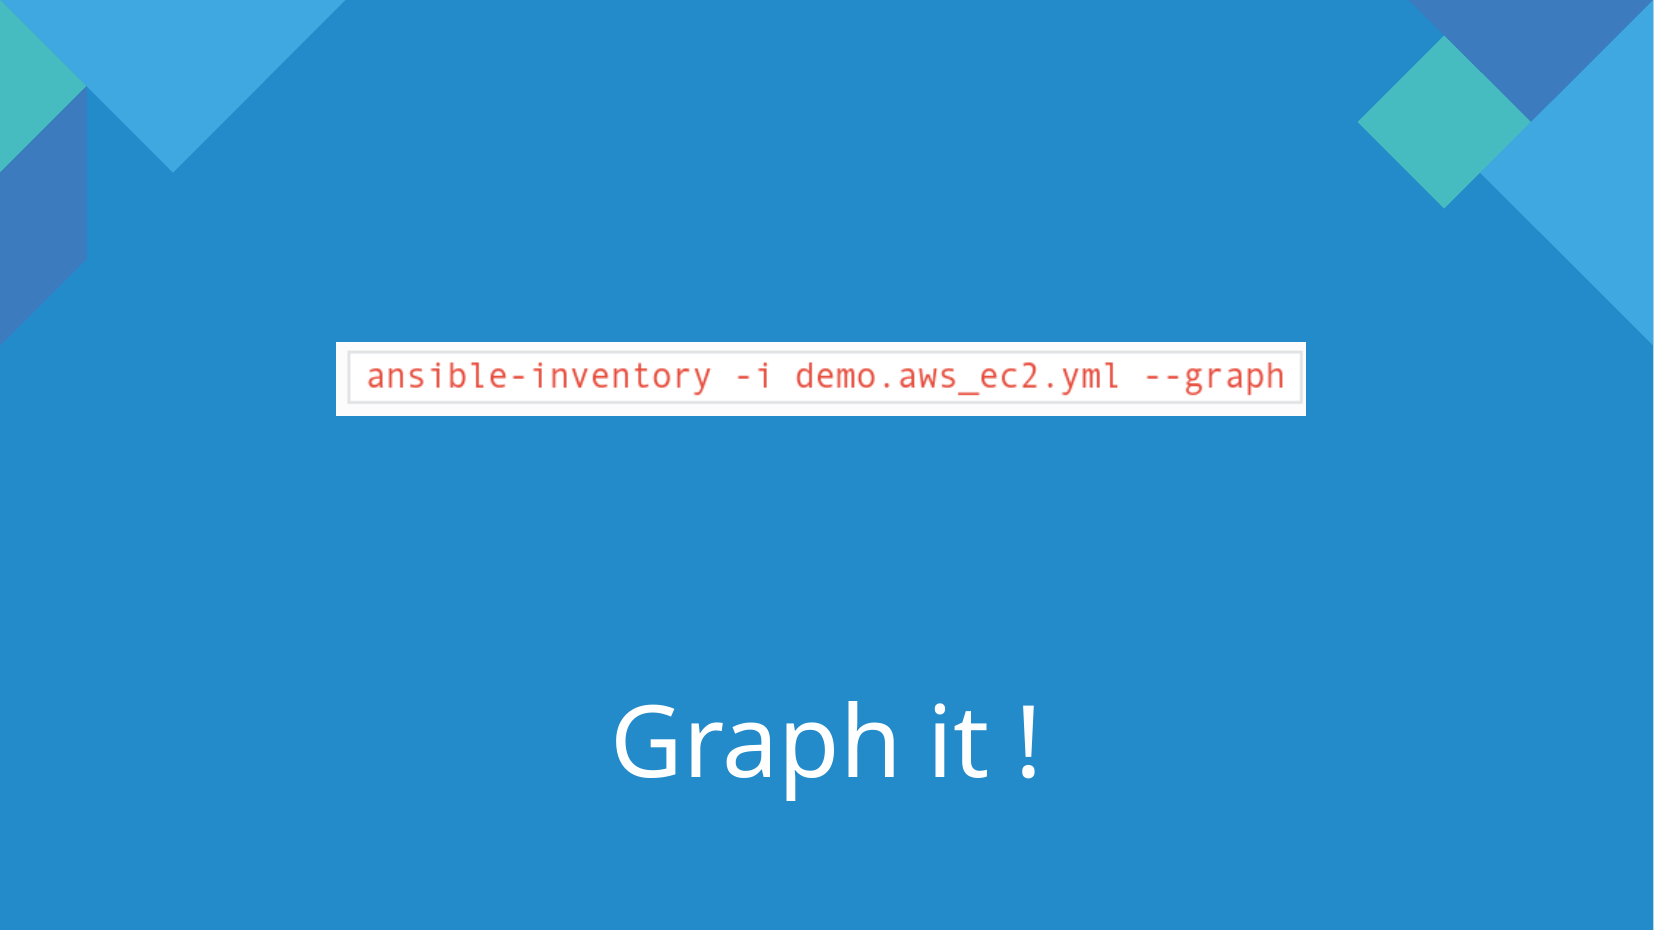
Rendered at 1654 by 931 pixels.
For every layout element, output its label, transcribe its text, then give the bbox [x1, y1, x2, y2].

picture [336, 342, 1306, 416]
title Graph it ! [59, 649, 1595, 827]
